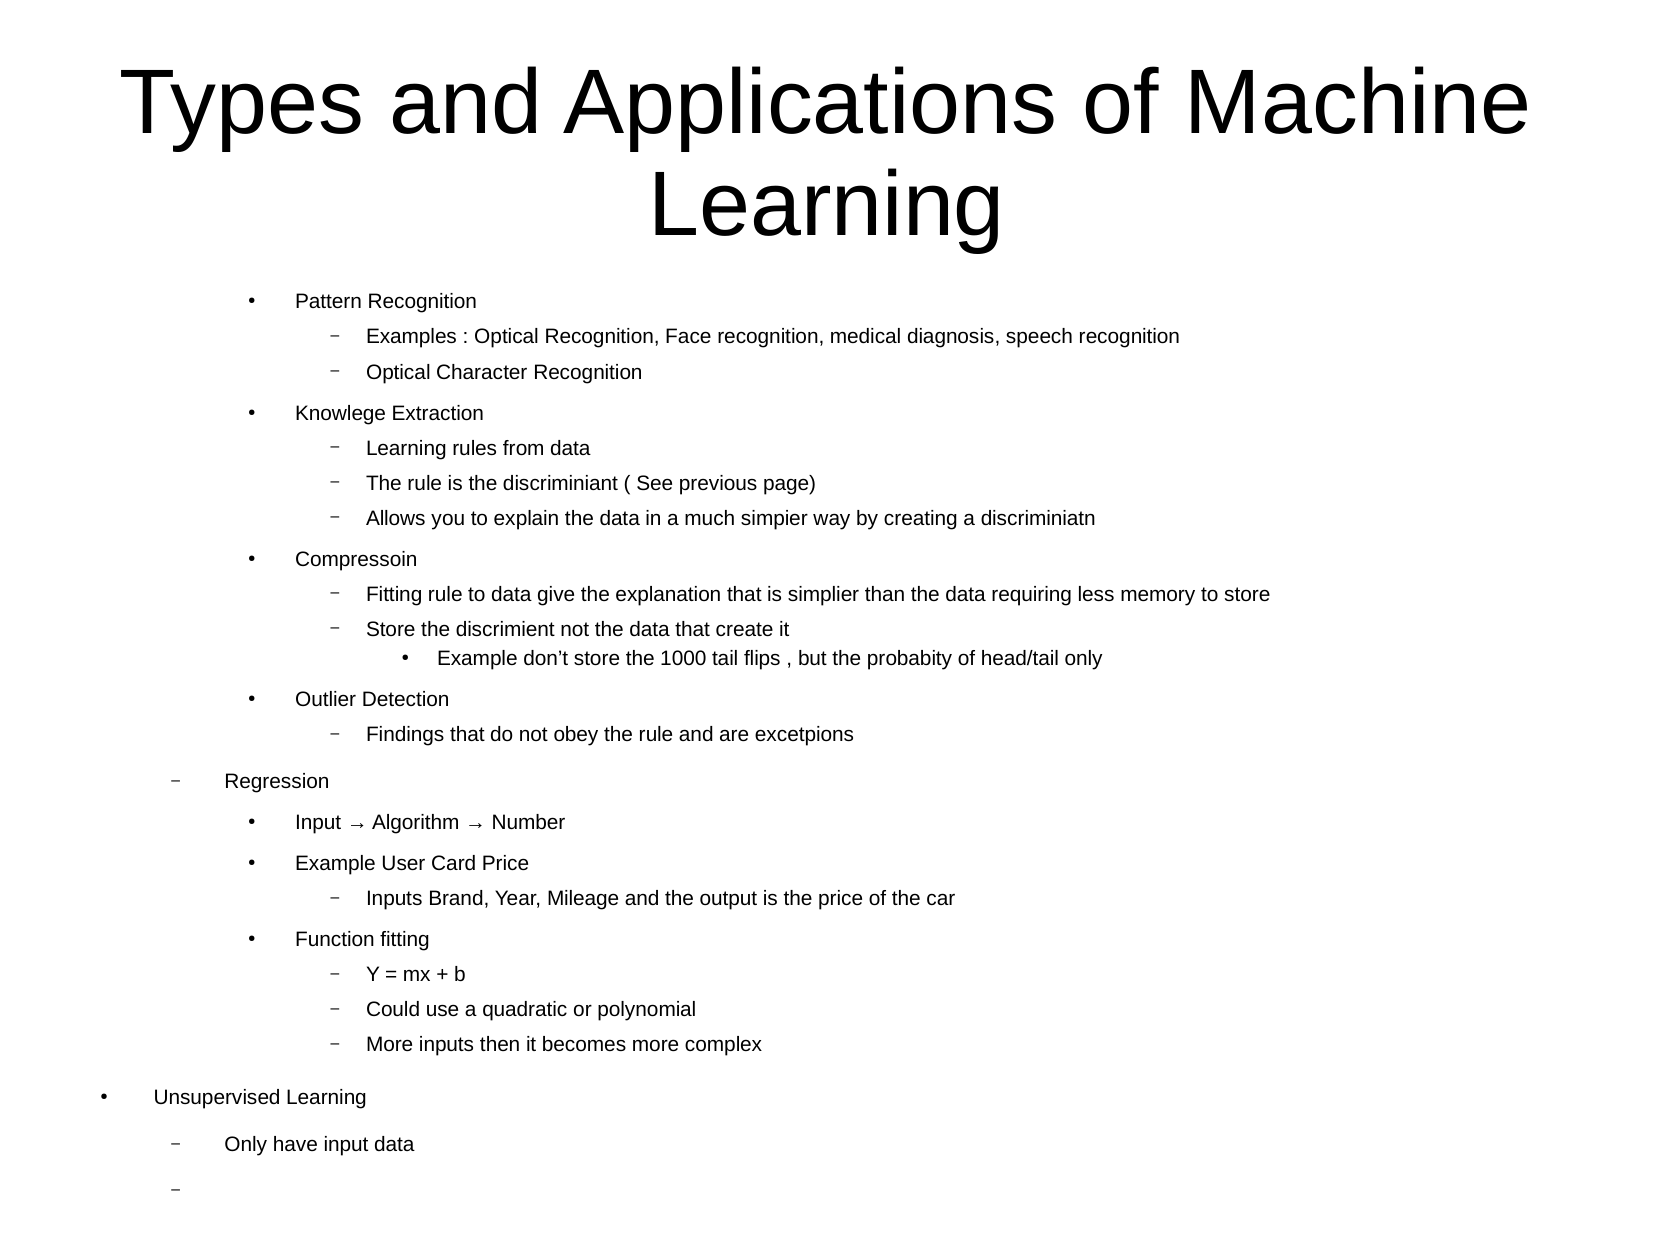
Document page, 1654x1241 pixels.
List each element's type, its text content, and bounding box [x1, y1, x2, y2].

list Pattern Recognition Examples : Optical Recognition, Face recognition, medical diagnosis, speech recognition Optical Character Recognition Knowlege Extraction Learning rules from data The rule is the discriminiant ( See previous page) Allows you to explain the data in a much simpier way by creating a discriminiatn Compressoin Fitting rule to data give the explanation that is simplier than the data requiring less memory to store Store the discrimient not the data that create it Example don’t store the 1000 tail flips , but the probabity of head/tail only Outlier Detection Findings that do not obey the rule and are excetpions Regression Input → Algorithm → Number Example User Card Price Inputs Brand, Year, Mileage and the output is the price of the car Function fitting Y = mx + b Could use a quadratic or polynomial More inputs then it becomes more complex Unsupervised Learning Only have input data [82, 290, 1571, 1217]
title Types and Applications of Machine Learning [82, 49, 1571, 257]
